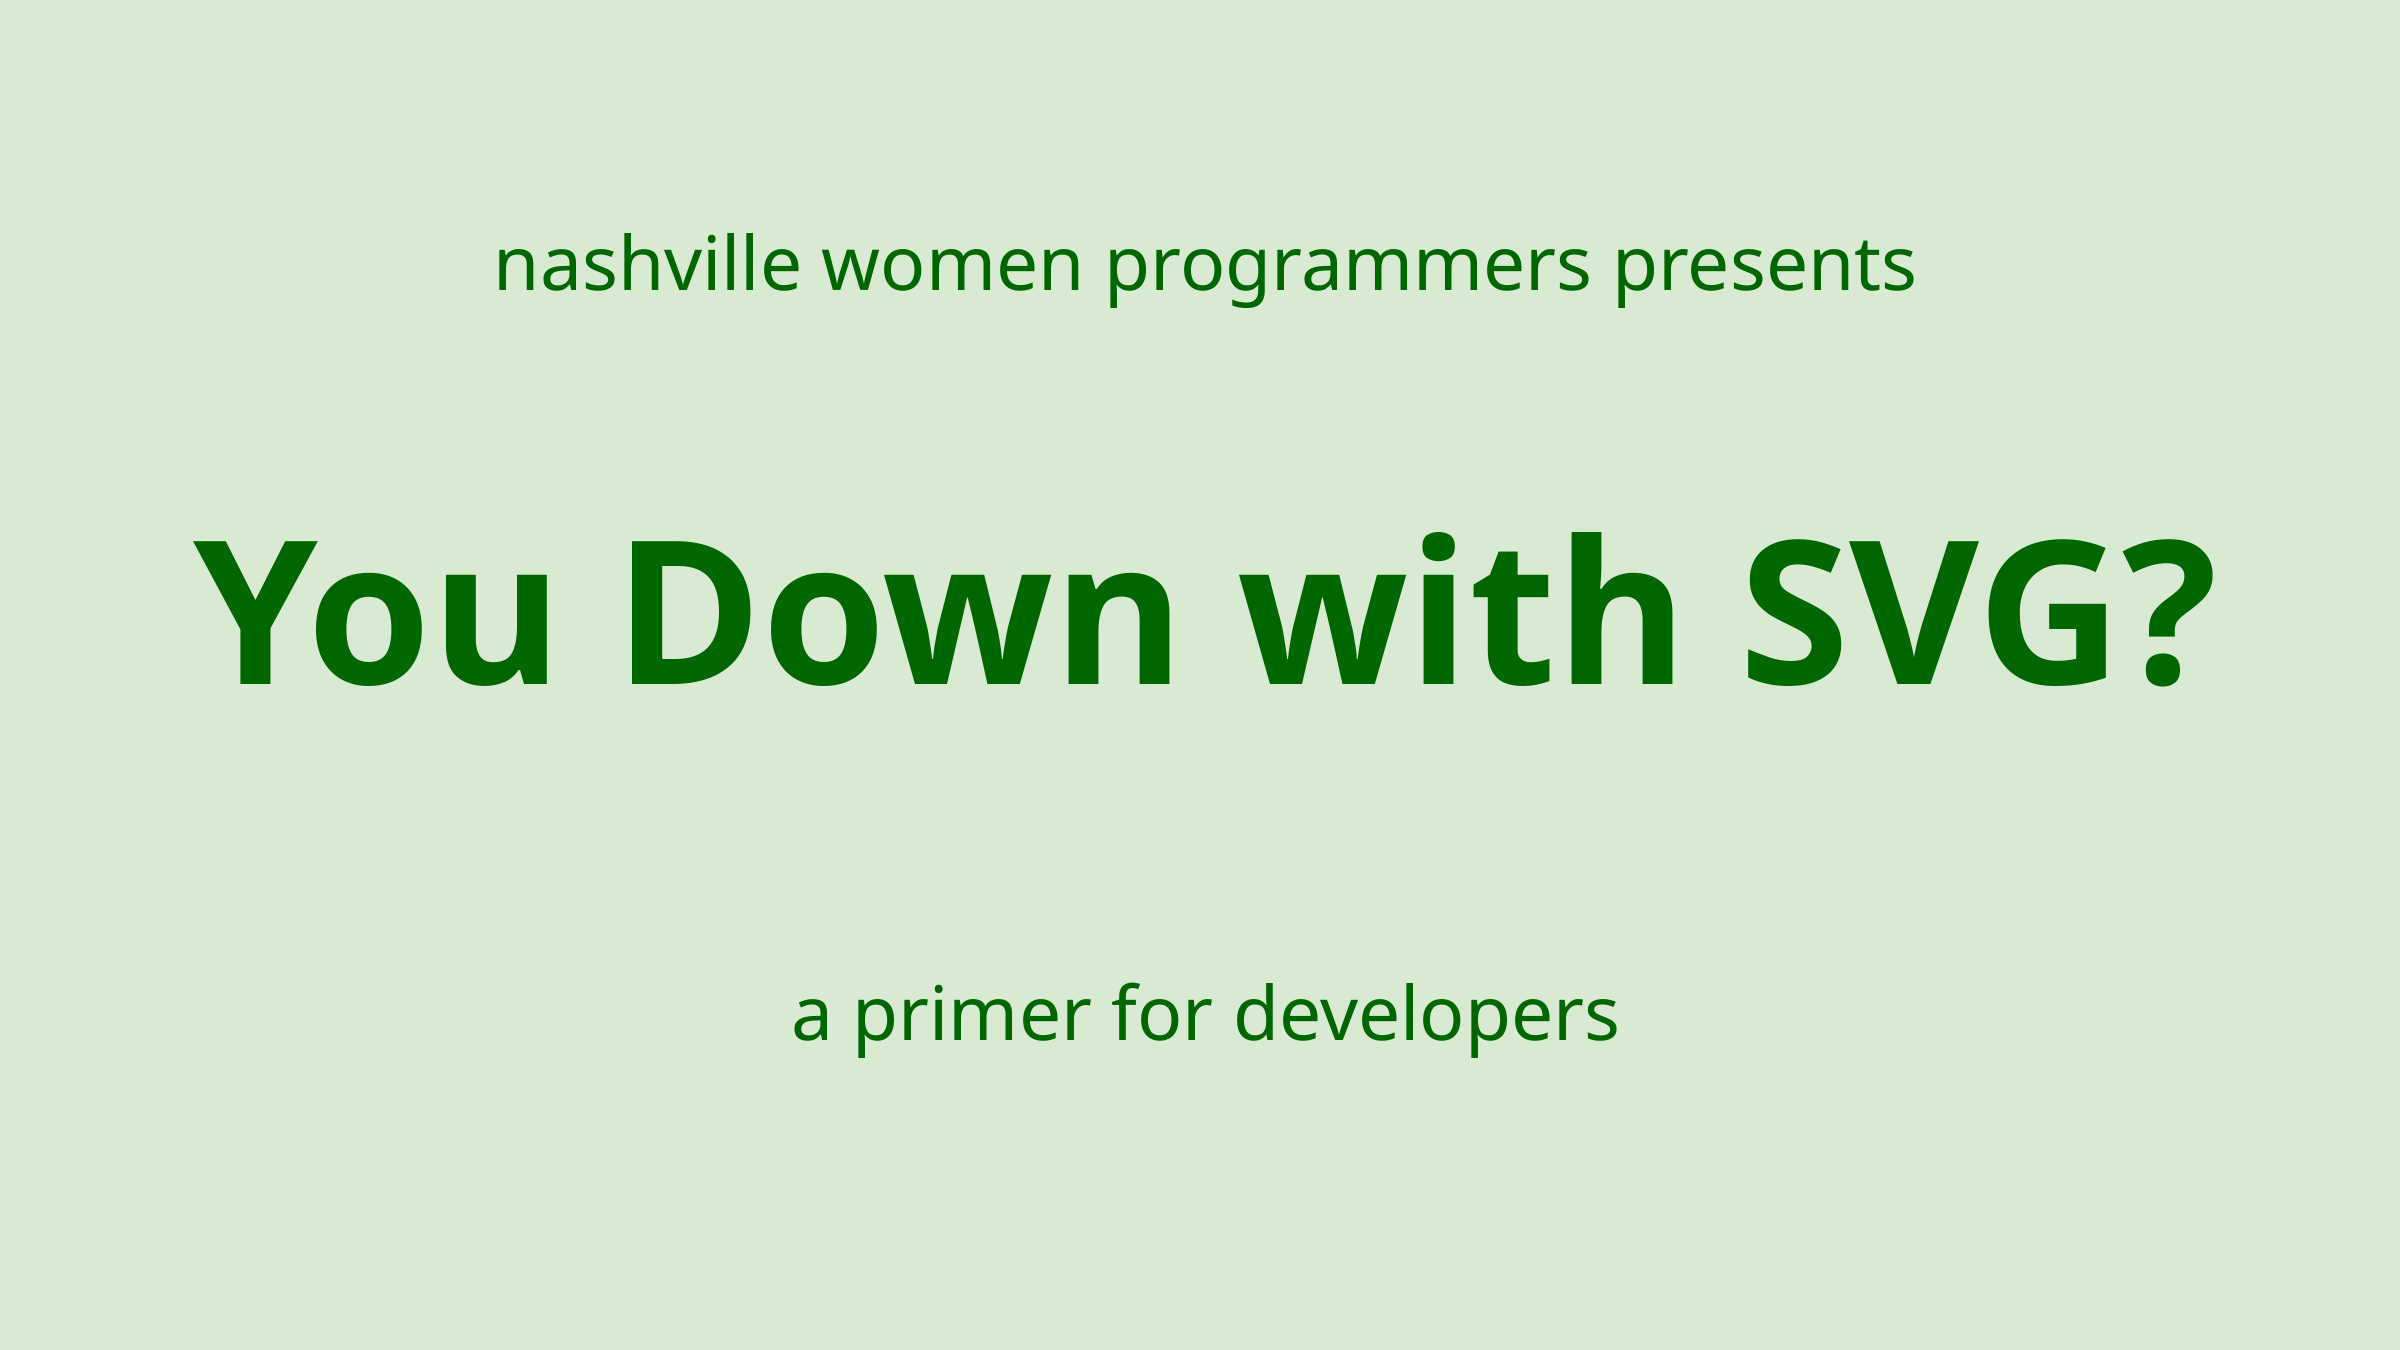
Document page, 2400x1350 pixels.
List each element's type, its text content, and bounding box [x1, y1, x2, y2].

text_box nashville women programmers presents You Down with SVG? a primer for developers [0, 0, 2400, 1350]
